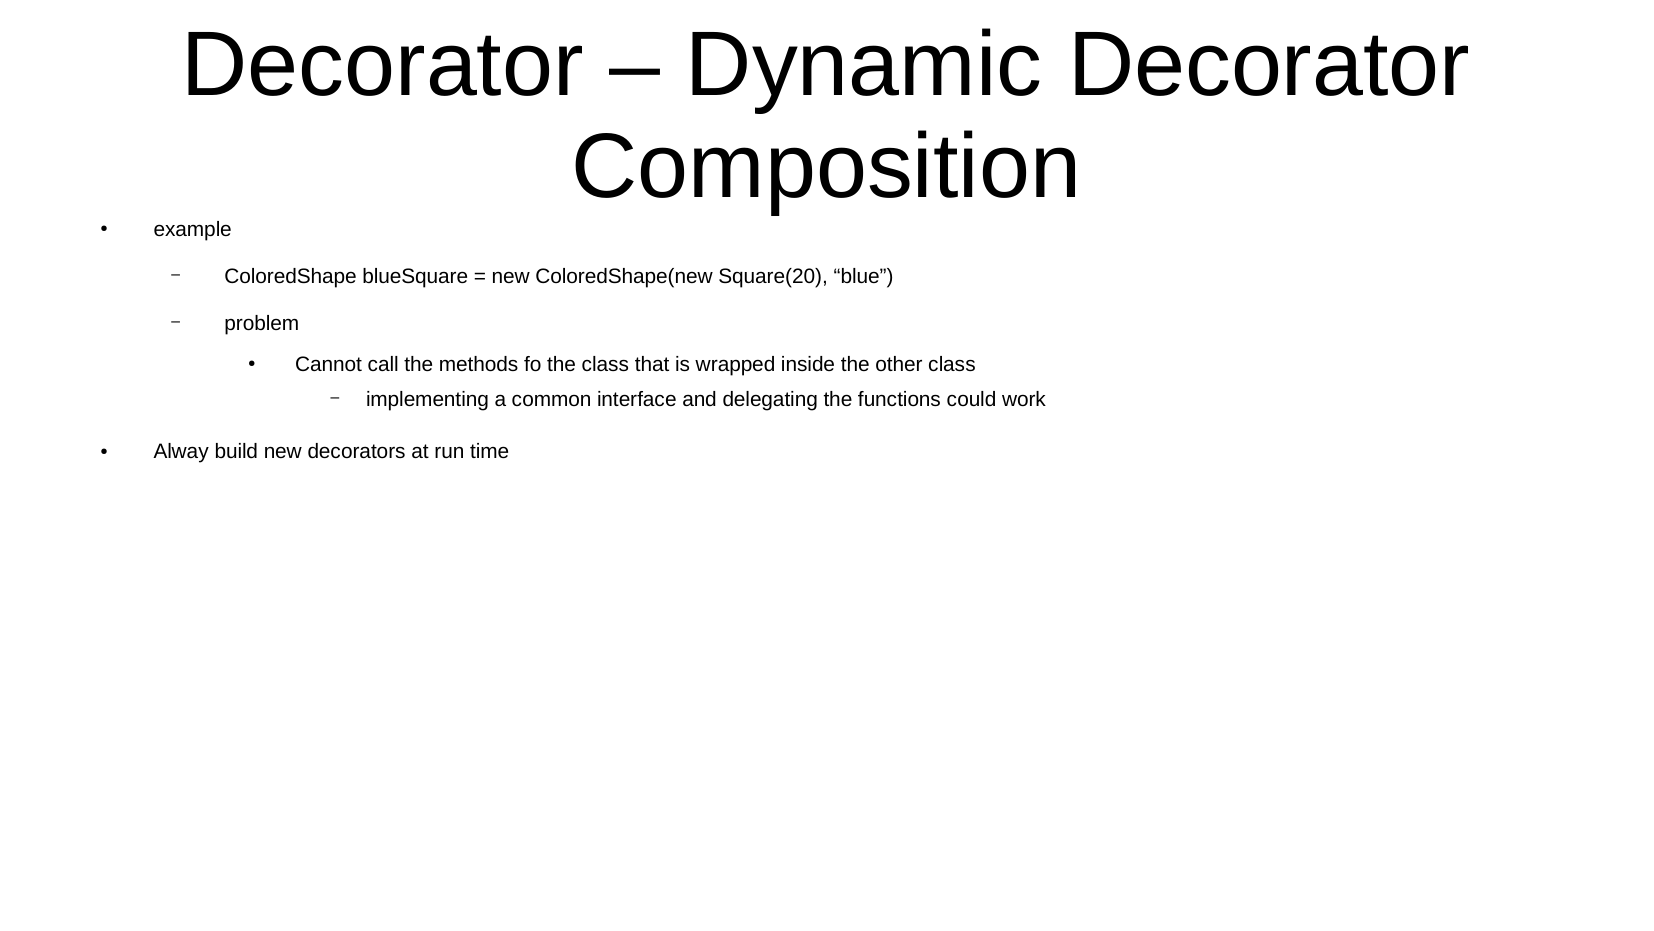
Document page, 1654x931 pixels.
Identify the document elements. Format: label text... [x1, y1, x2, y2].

title Decorator – Dynamic Decorator Composition [82, 12, 1571, 217]
list example ColoredShape blueSquare = new ColoredShape(new Square(20), “blue”) problem Cannot call the methods fo the class that is wrapped inside the other class implementing a common interface and delegating the functions could work Alway build new decorators at run time [82, 217, 1591, 871]
